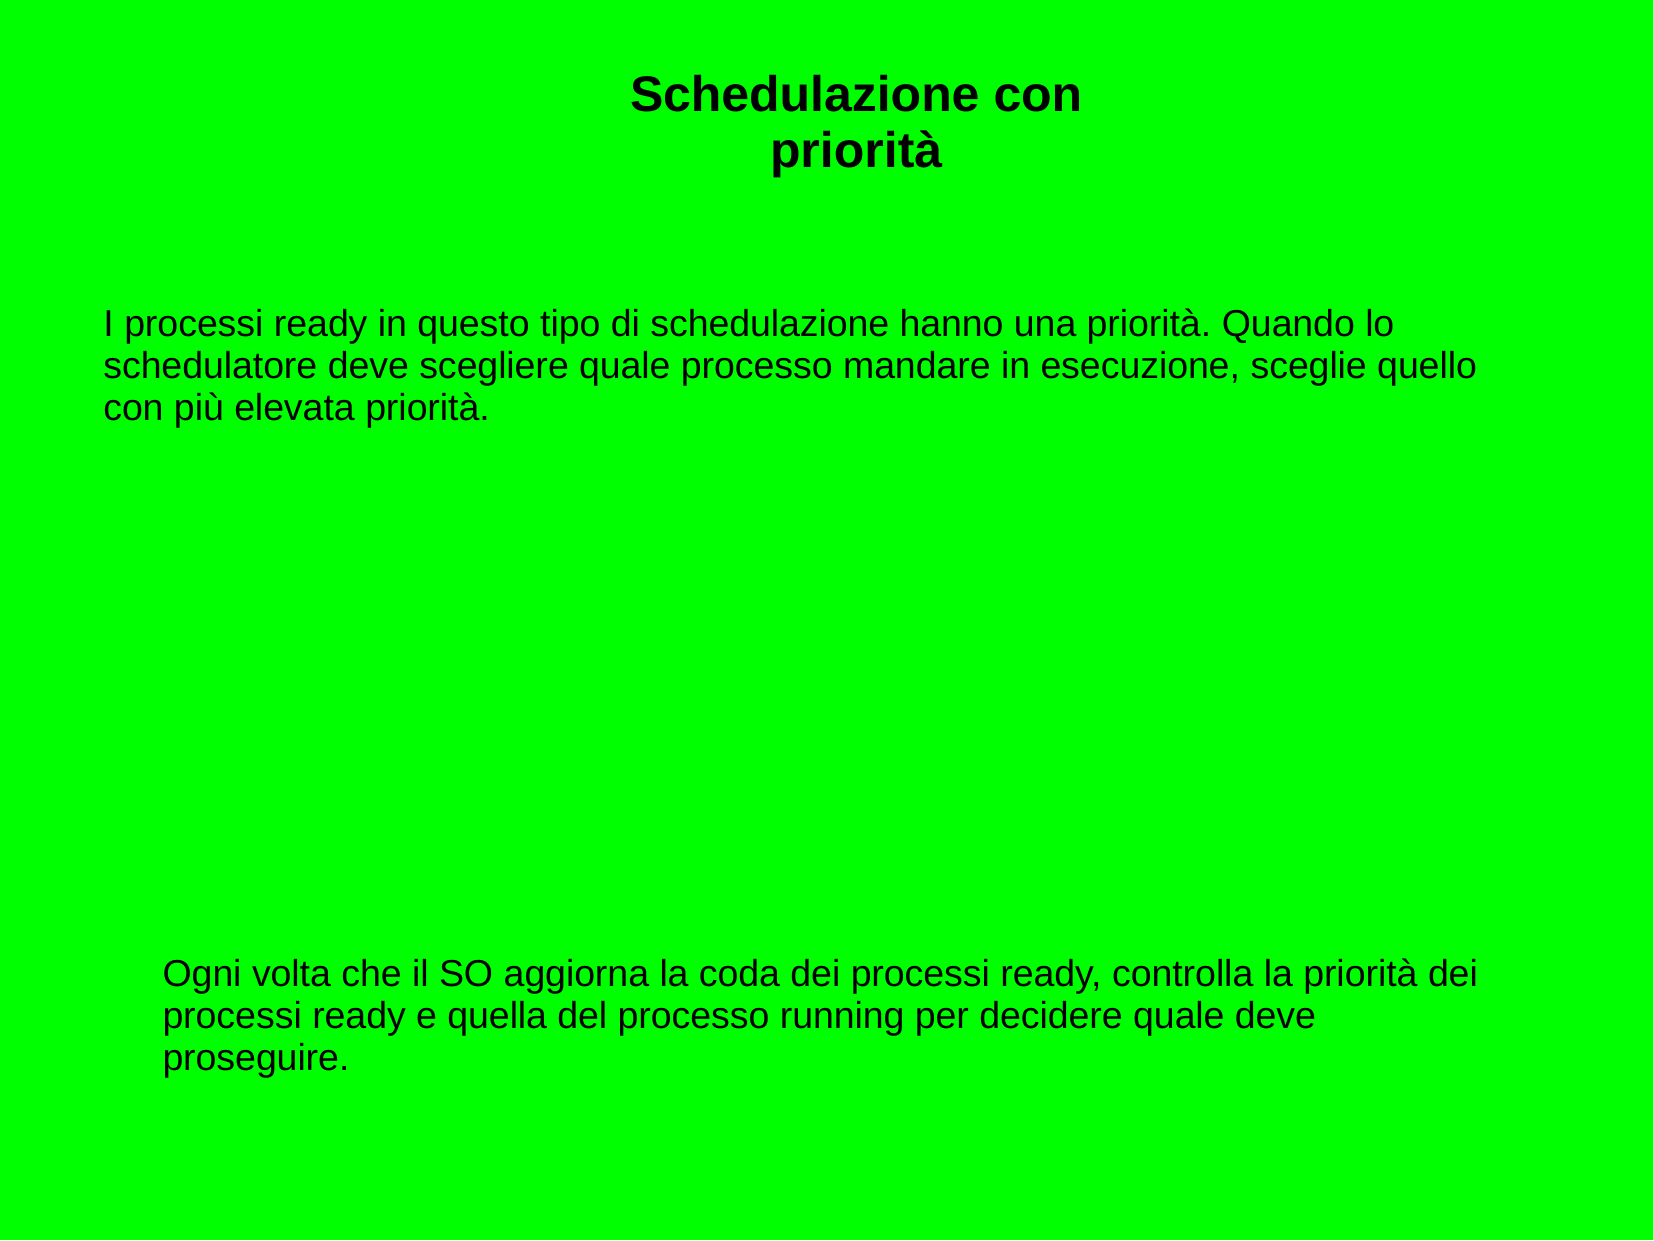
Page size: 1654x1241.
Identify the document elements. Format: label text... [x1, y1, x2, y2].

text_box Ogni volta che il SO aggiorna la coda dei processi ready, controlla la priorità dei processi ready e quella del processo running per decidere quale deve proseguire. [147, 944, 1506, 1086]
text_box Schedulazione con priorità [561, 59, 1152, 186]
text_box I processi ready in questo tipo di schedulazione hanno una priorità. Quando lo schedulatore deve scegliere quale processo mandare in esecuzione, sceglie quello con più elevata priorità. [88, 295, 1536, 437]
